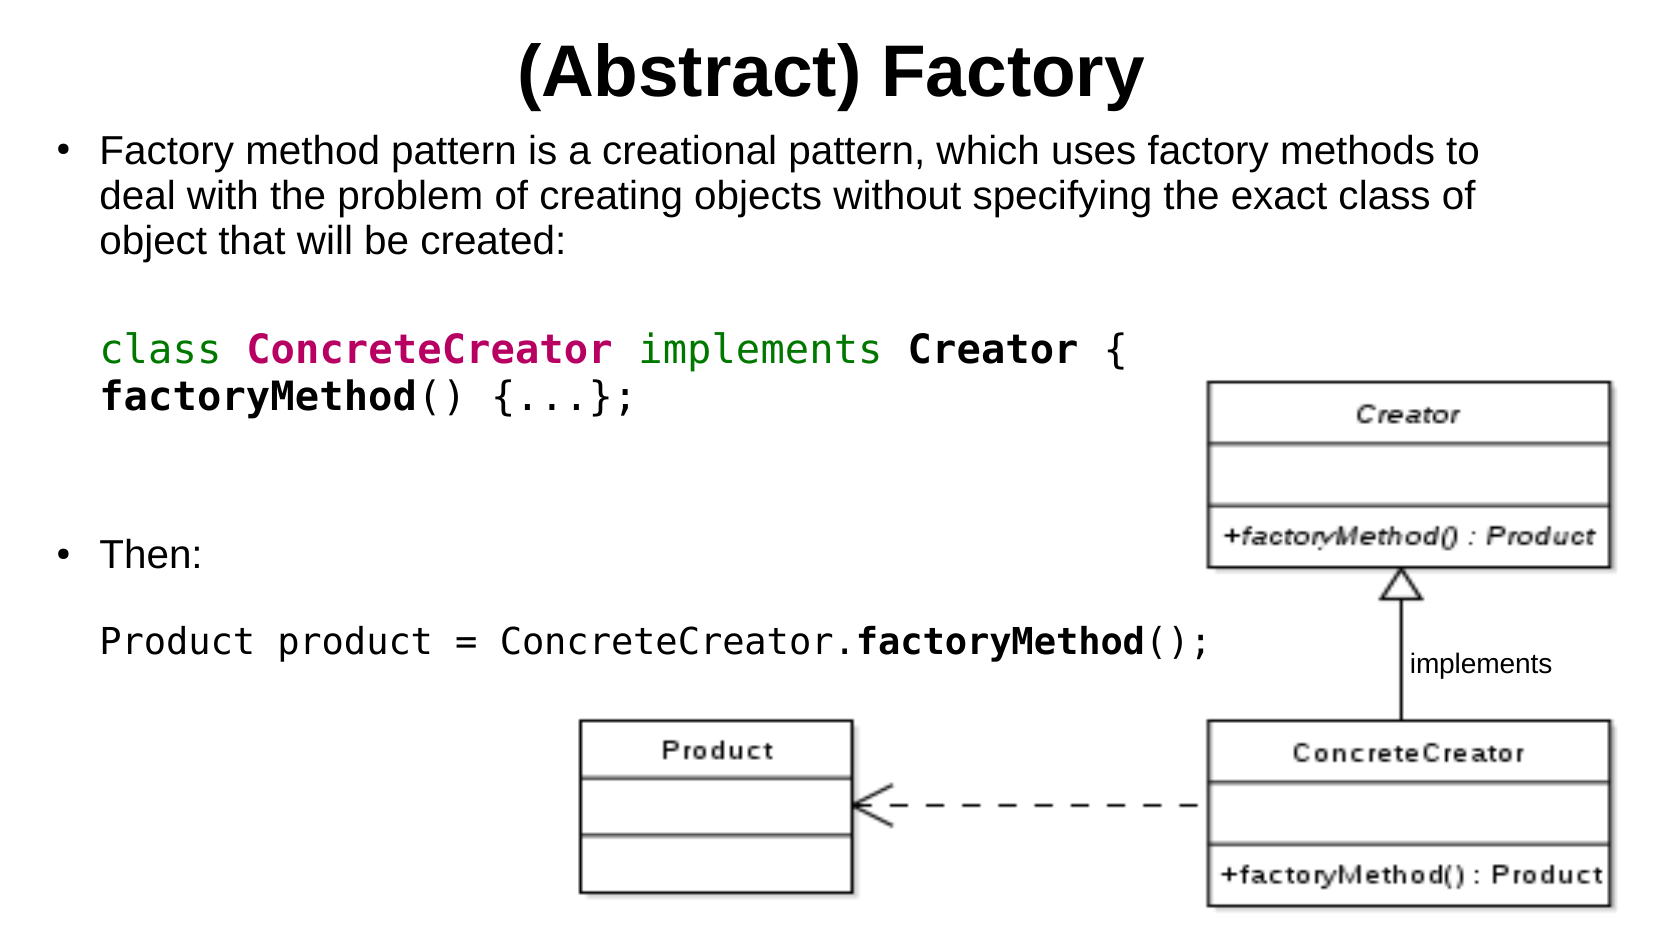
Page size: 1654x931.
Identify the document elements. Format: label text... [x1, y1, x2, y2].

list Factory method pattern is a creational pattern, which uses factory methods to deal with the problem of creating objects without specifying the exact class of object that will be created: class ConcreteCreator implements Creator { factoryMethod() {...}; Then: Product product = ConcreteCreator.factoryMethod(); [41, 127, 1531, 709]
title (Abstract) Factory [86, 30, 1576, 113]
text_box implements [1395, 641, 1621, 688]
picture [568, 371, 1621, 916]
